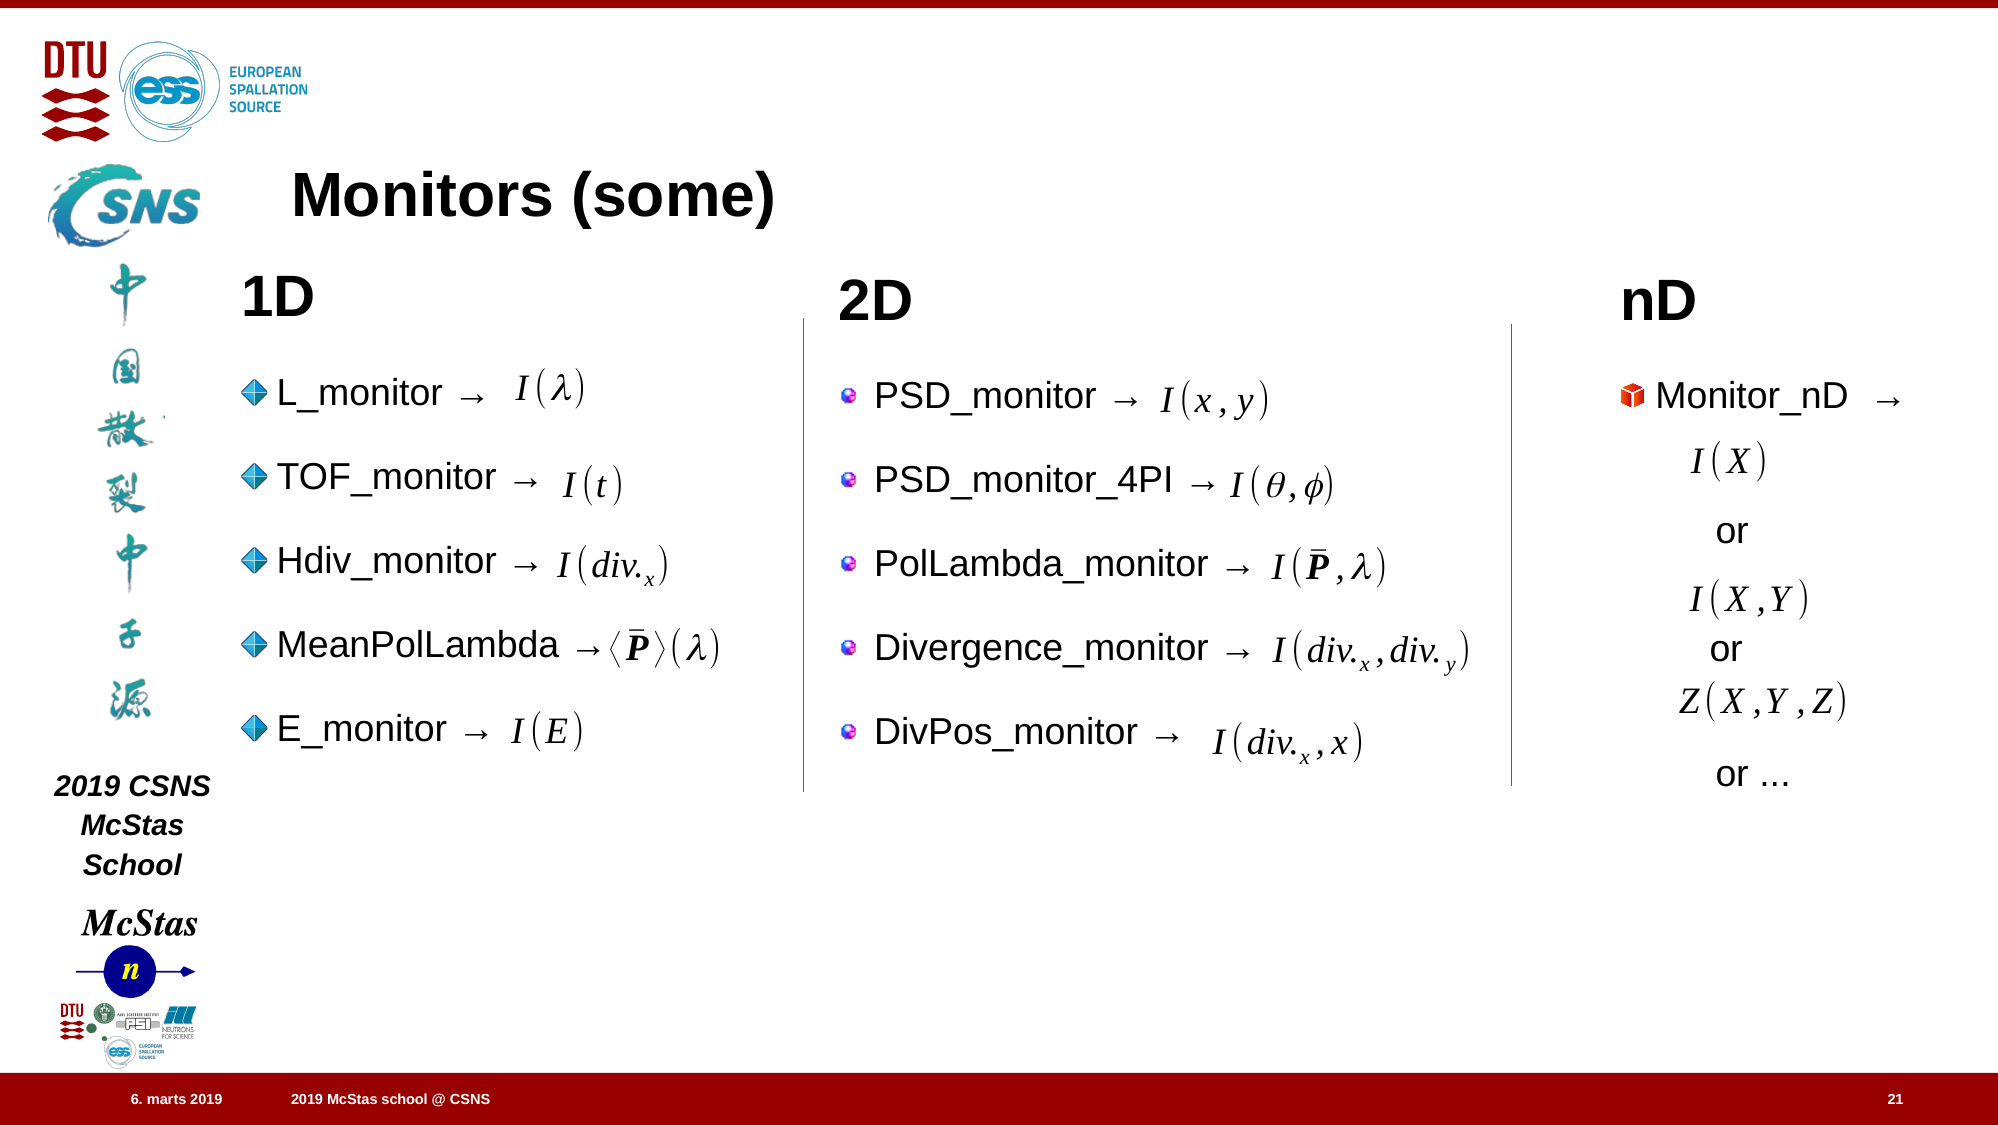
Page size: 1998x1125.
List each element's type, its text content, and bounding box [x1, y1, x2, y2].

chart [1264, 627, 1477, 676]
text_box or [1700, 501, 1772, 559]
picture [119, 41, 307, 142]
picture [86, 1003, 197, 1069]
chart [549, 542, 676, 591]
text_box nD Monitor_nD → [1605, 259, 1933, 424]
text_box or [1694, 620, 1766, 677]
chart [1204, 720, 1370, 769]
title Monitors (some) [291, 69, 1819, 230]
text_box 1D L_monitor → TOF_monitor → Hdiv_monitor → MeanPolLambda → E_monitor → [226, 256, 709, 799]
picture [59, 908, 213, 999]
slide_number 33 [1887, 1088, 1909, 1110]
chart [503, 708, 591, 754]
chart [1683, 439, 1773, 485]
chart [1222, 462, 1342, 508]
picture [48, 162, 209, 744]
text_box or ... [1700, 745, 1902, 886]
chart [602, 625, 727, 672]
chart [1263, 545, 1393, 591]
chart [1152, 377, 1276, 424]
chart [555, 462, 630, 508]
picture [116, 1013, 160, 1030]
chart [1671, 679, 1855, 725]
chart [1681, 576, 1816, 622]
chart [507, 366, 626, 426]
text_box 2D PSD_monitor → PSD_monitor_4PI → PolLambda_monitor → Divergence_monitor → DivPos_monitor → [824, 259, 1283, 802]
